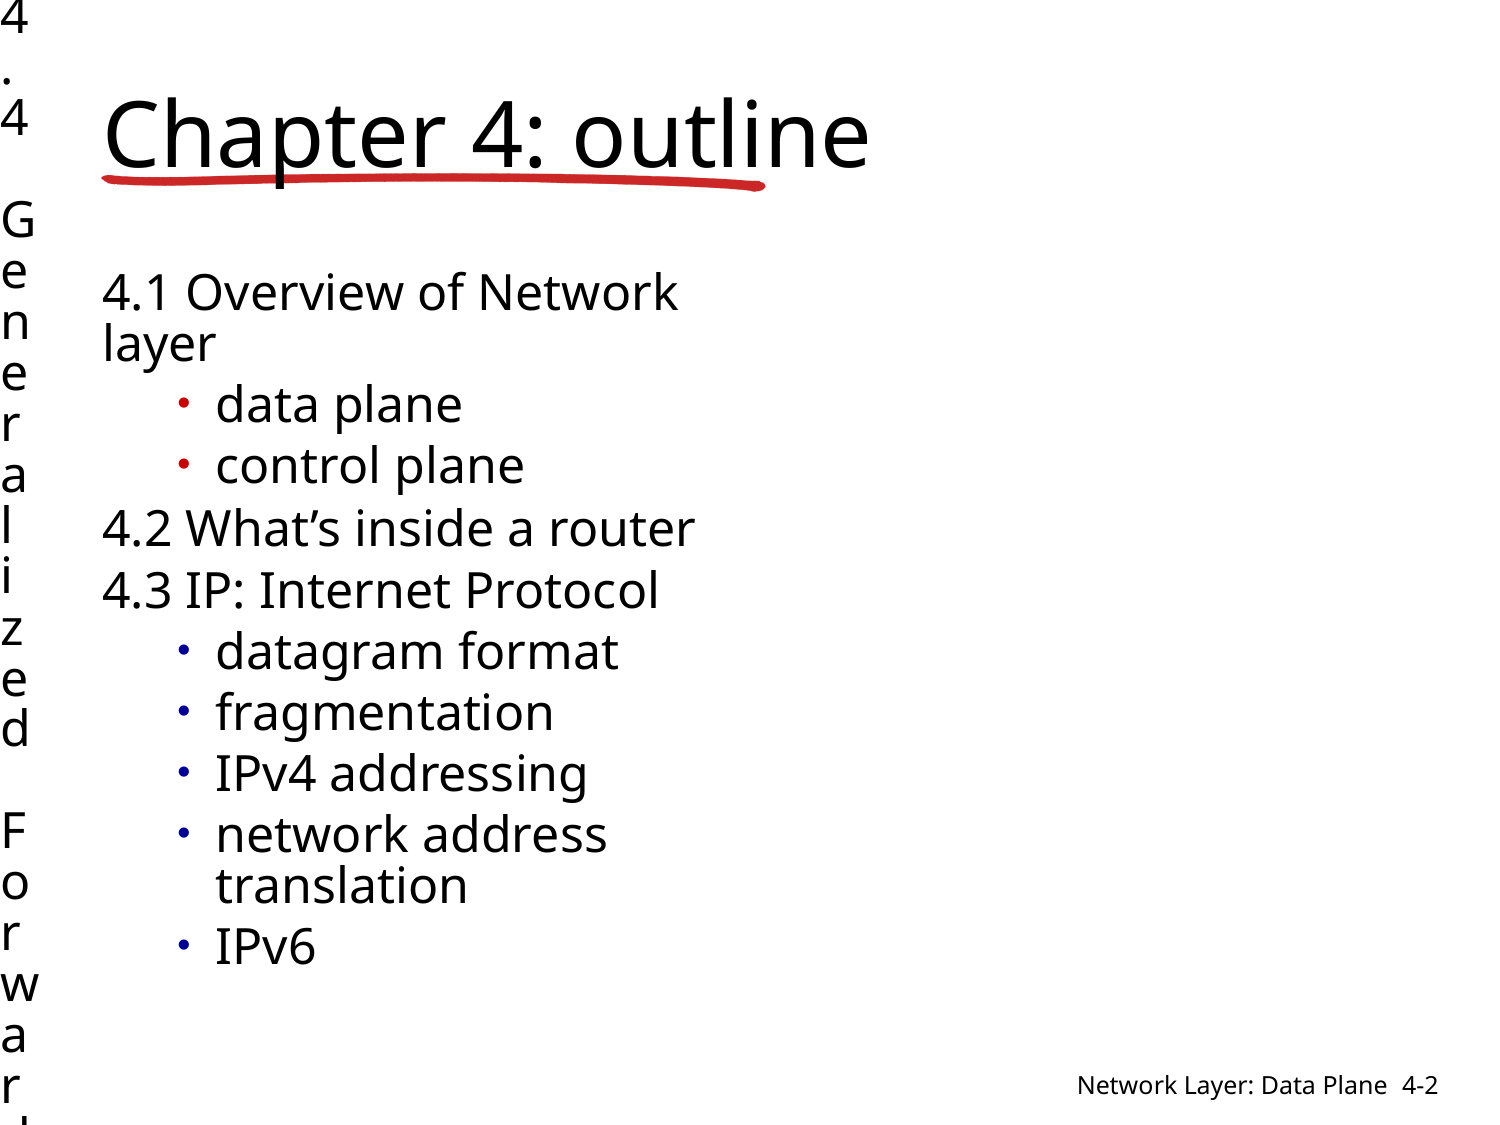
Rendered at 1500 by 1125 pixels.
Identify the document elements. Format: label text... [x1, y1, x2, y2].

slide_number 4-<number> [1387, 1062, 1463, 1107]
list 4.1 Overview of Network layer data plane control plane 4.2 What’s inside a router 4.3 IP: Internet Protocol datagram format fragmentation IPv4 addressing network address translation IPv6 [87, 262, 724, 1025]
footer Network Layer: Data Plane [1045, 1062, 1404, 1102]
text_box Chapter 4: outline [87, 37, 1363, 225]
